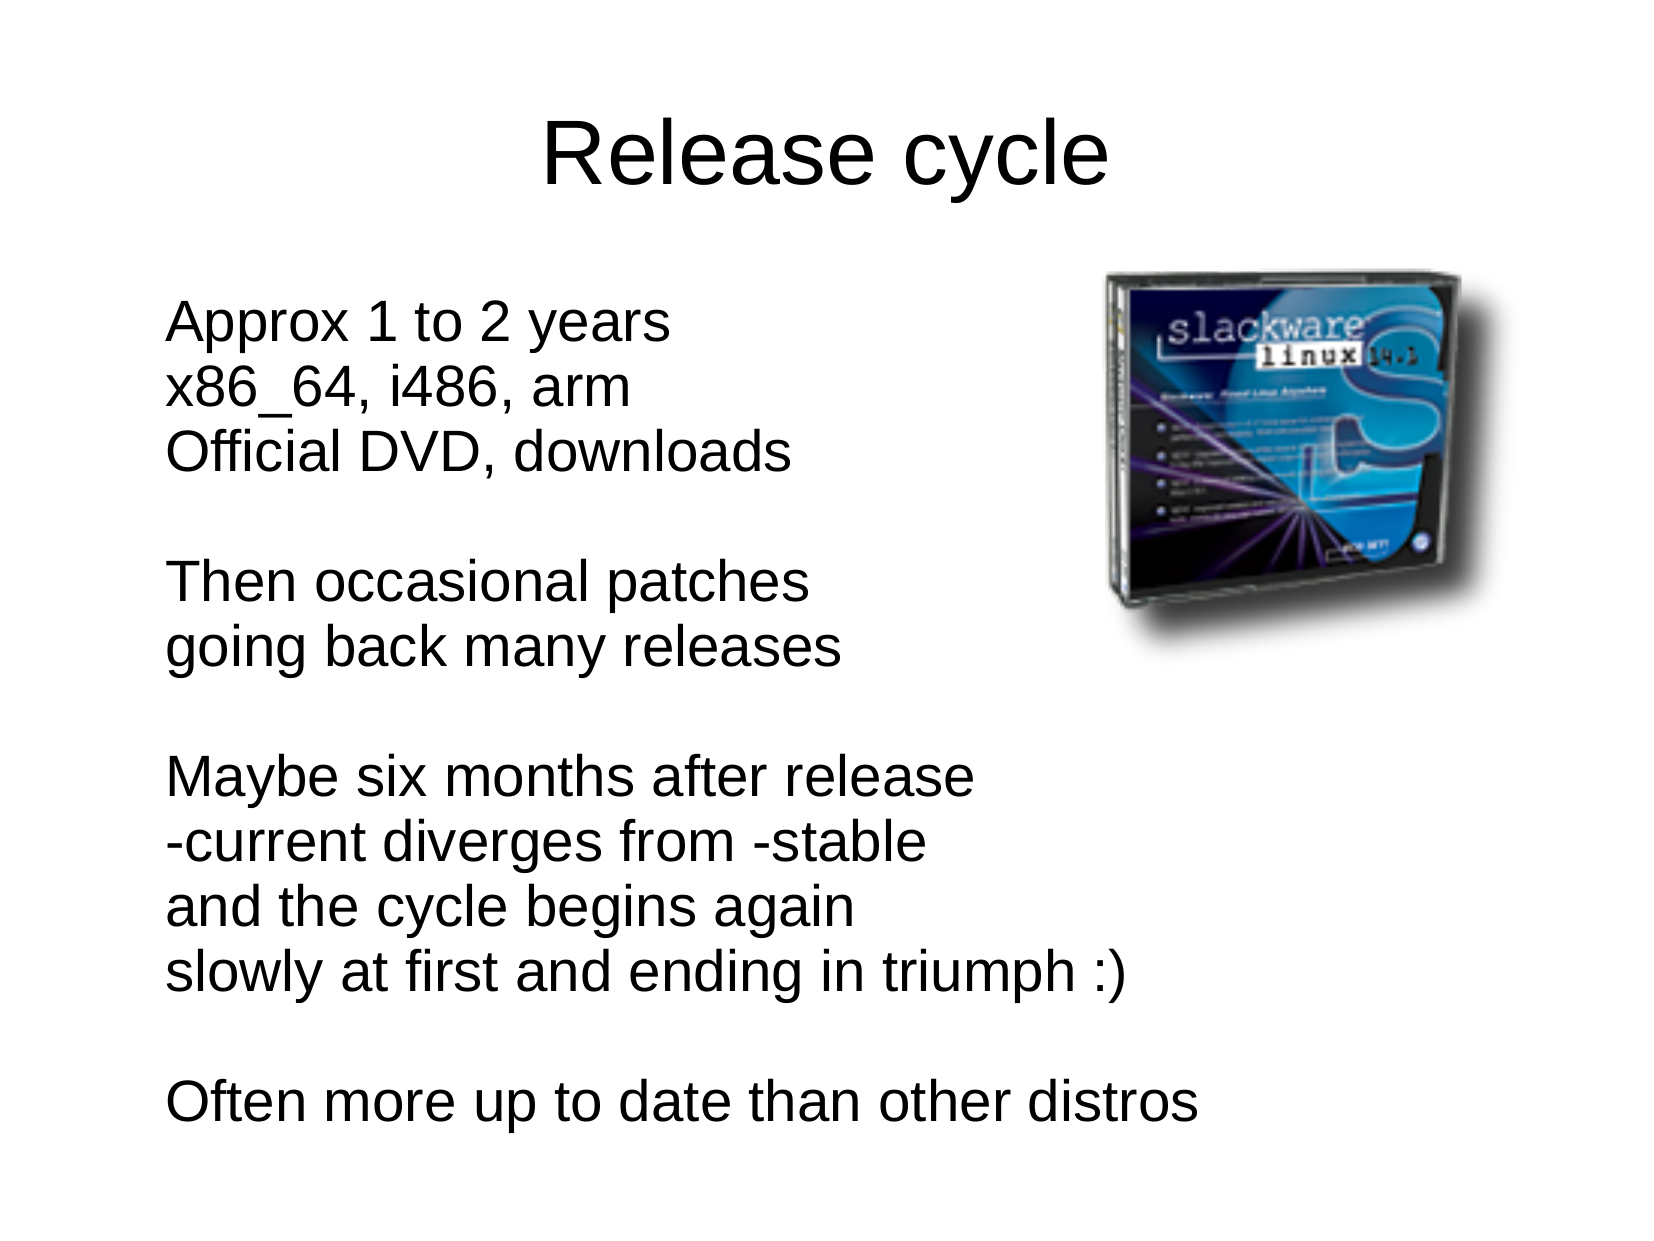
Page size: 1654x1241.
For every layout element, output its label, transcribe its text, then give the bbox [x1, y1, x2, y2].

title Release cycle [82, 49, 1571, 257]
text_box Approx 1 to 2 years x86_64, i486, arm Official DVD, downloads Then occasional patches going back many releases Maybe six months after release -current diverges from -stable and the cycle begins again slowly at first and ending in triumph :) Often more up to date than other distros [165, 229, 1500, 1193]
picture [1086, 252, 1537, 686]
